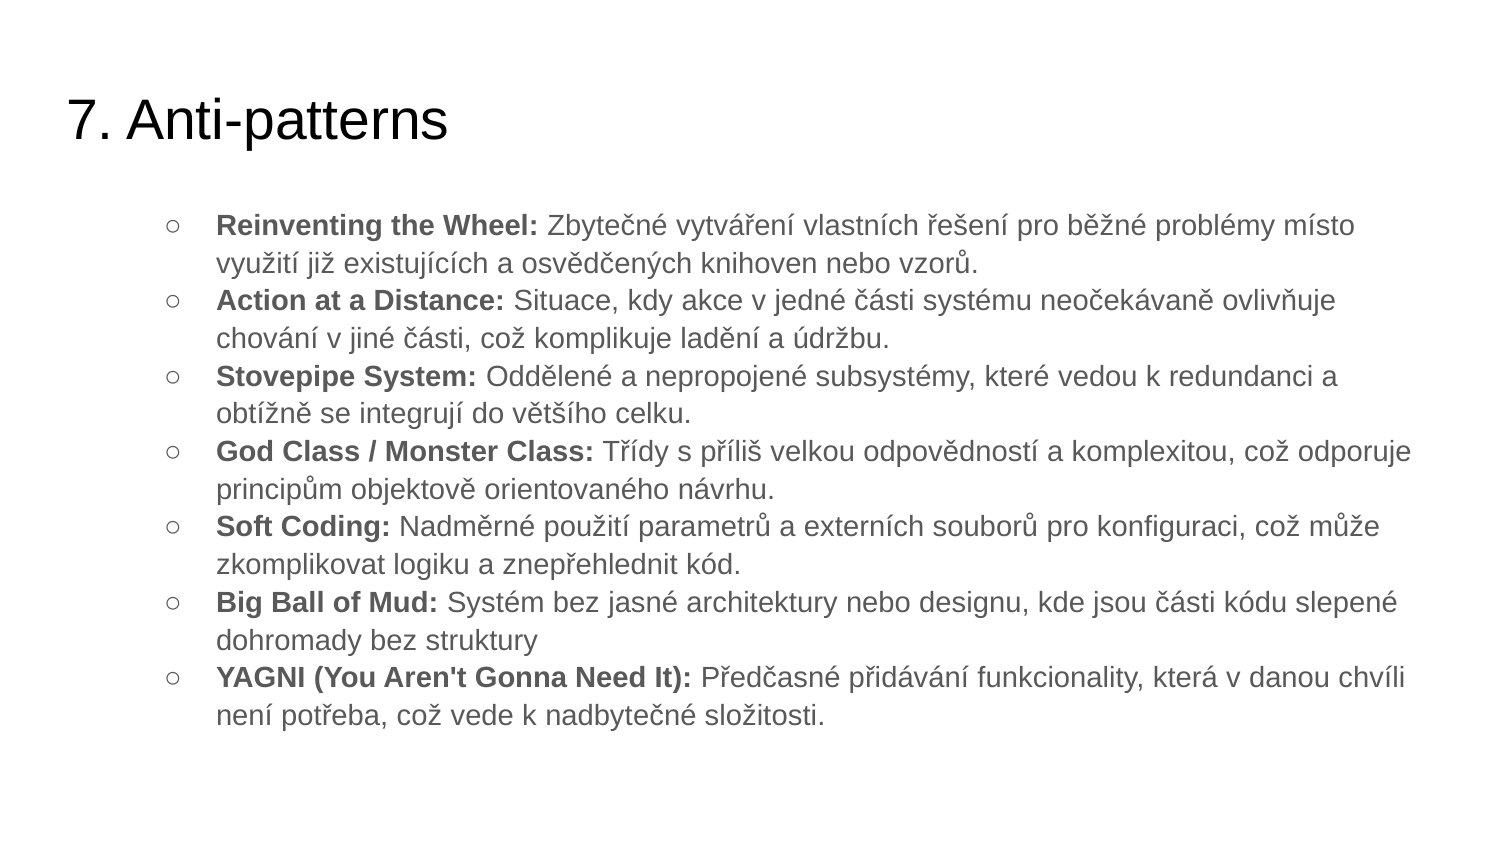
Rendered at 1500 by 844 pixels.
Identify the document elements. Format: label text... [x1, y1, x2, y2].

title 7. Anti-patterns [51, 72, 1449, 167]
list Reinventing the Wheel: Zbytečné vytváření vlastních řešení pro běžné problémy místo využití již existujících a osvědčených knihoven nebo vzorů. Action at a Distance: Situace, kdy akce v jedné části systému neočekávaně ovlivňuje chování v jiné části, což komplikuje ladění a údržbu. Stovepipe System: Oddělené a nepropojené subsystémy, které vedou k redundanci a obtížně se integrují do většího celku. God Class / Monster Class: Třídy s příliš velkou odpovědností a komplexitou, což odporuje principům objektově orientovaného návrhu. Soft Coding: Nadměrné použití parametrů a externích souborů pro konfiguraci, což může zkomplikovat logiku a znepřehlednit kód. Big Ball of Mud: Systém bez jasné architektury nebo designu, kde jsou části kódu slepené dohromady bez struktury YAGNI (You Aren't Gonna Need It): Předčasné přidávání funkcionality, která v danou chvíli není potřeba, což vede k nadbytečné složitosti. [51, 189, 1449, 844]
